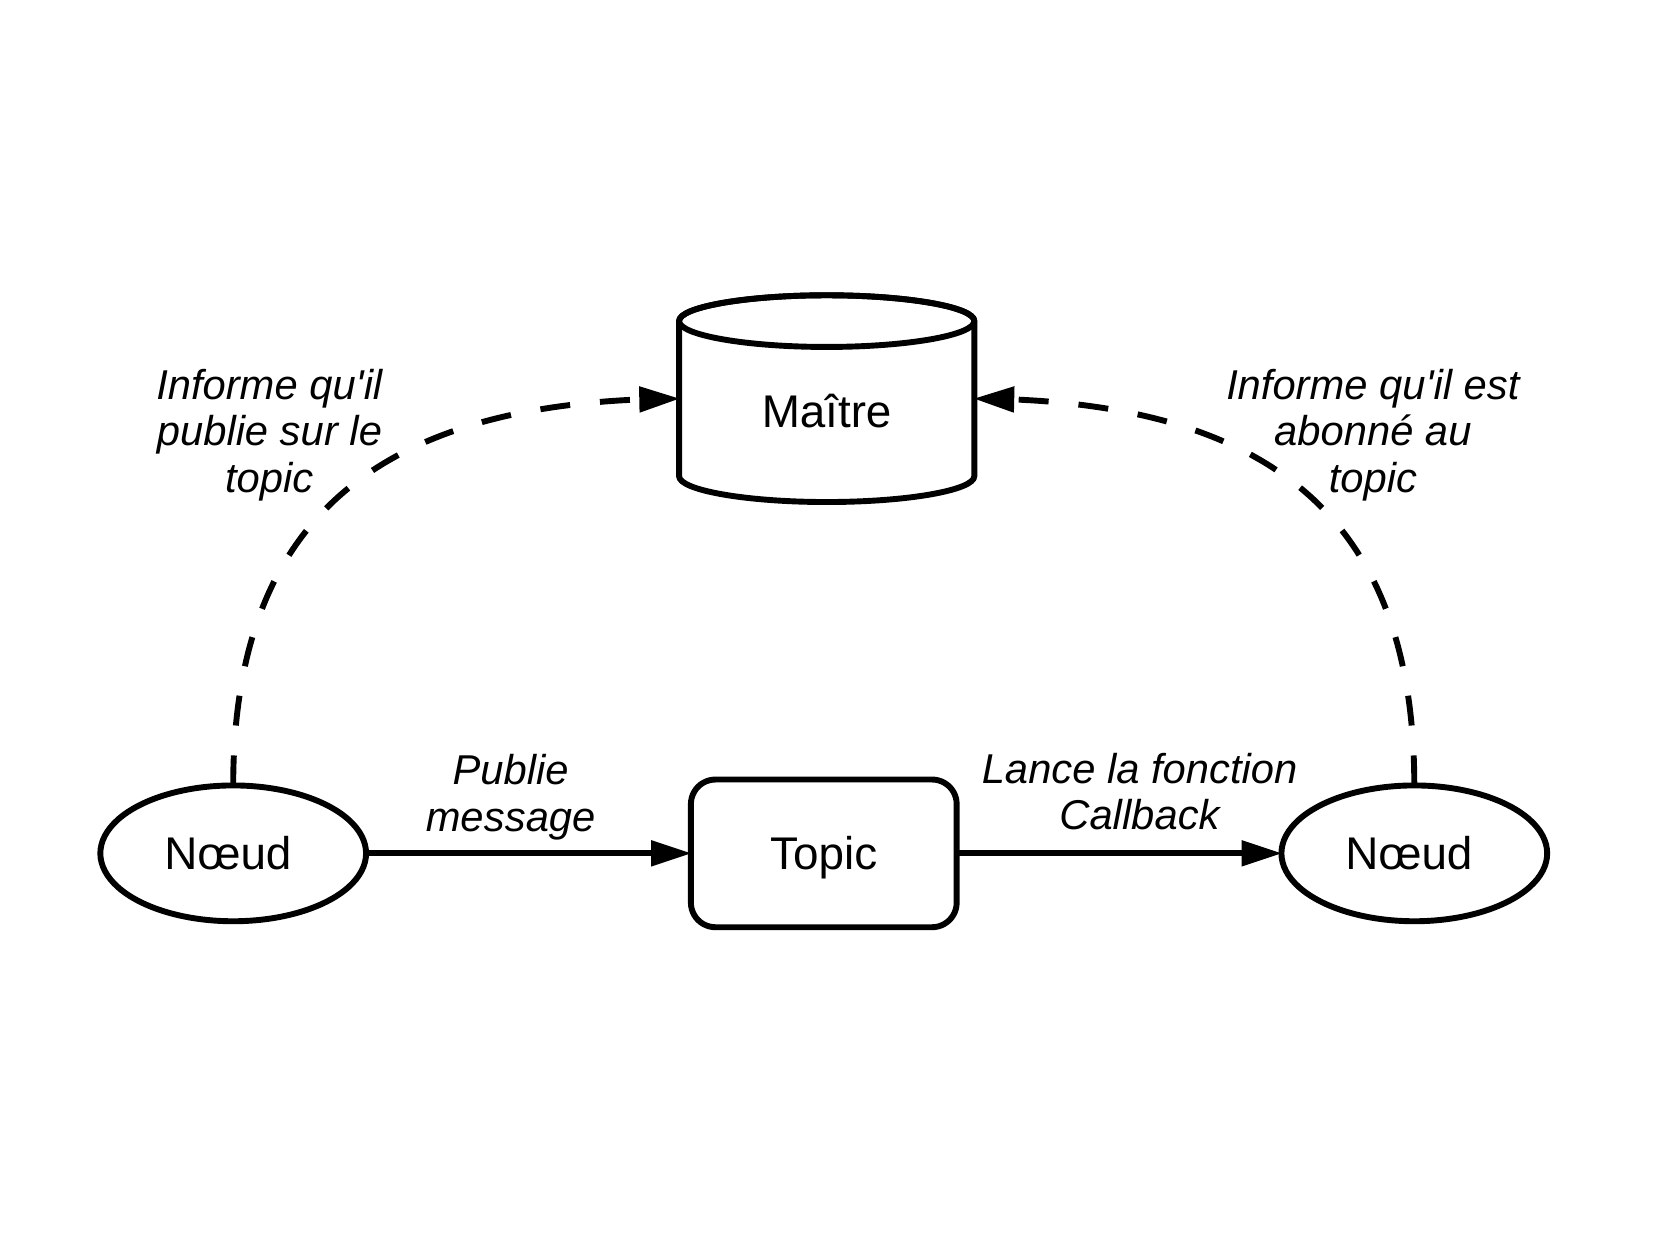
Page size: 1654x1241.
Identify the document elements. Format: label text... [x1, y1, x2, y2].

text_box Maître [679, 323, 975, 503]
text_box Nœud [1306, 785, 1548, 922]
text_box Informe qu'il est abonné au topic [1210, 354, 1536, 602]
text_box Topic [690, 779, 957, 928]
text_box Lance la fonction Callback [933, 738, 1347, 893]
text_box Informe qu'il publie sur le topic [95, 354, 443, 602]
text_box Nœud [100, 785, 366, 922]
text_box Publie message [407, 739, 615, 848]
